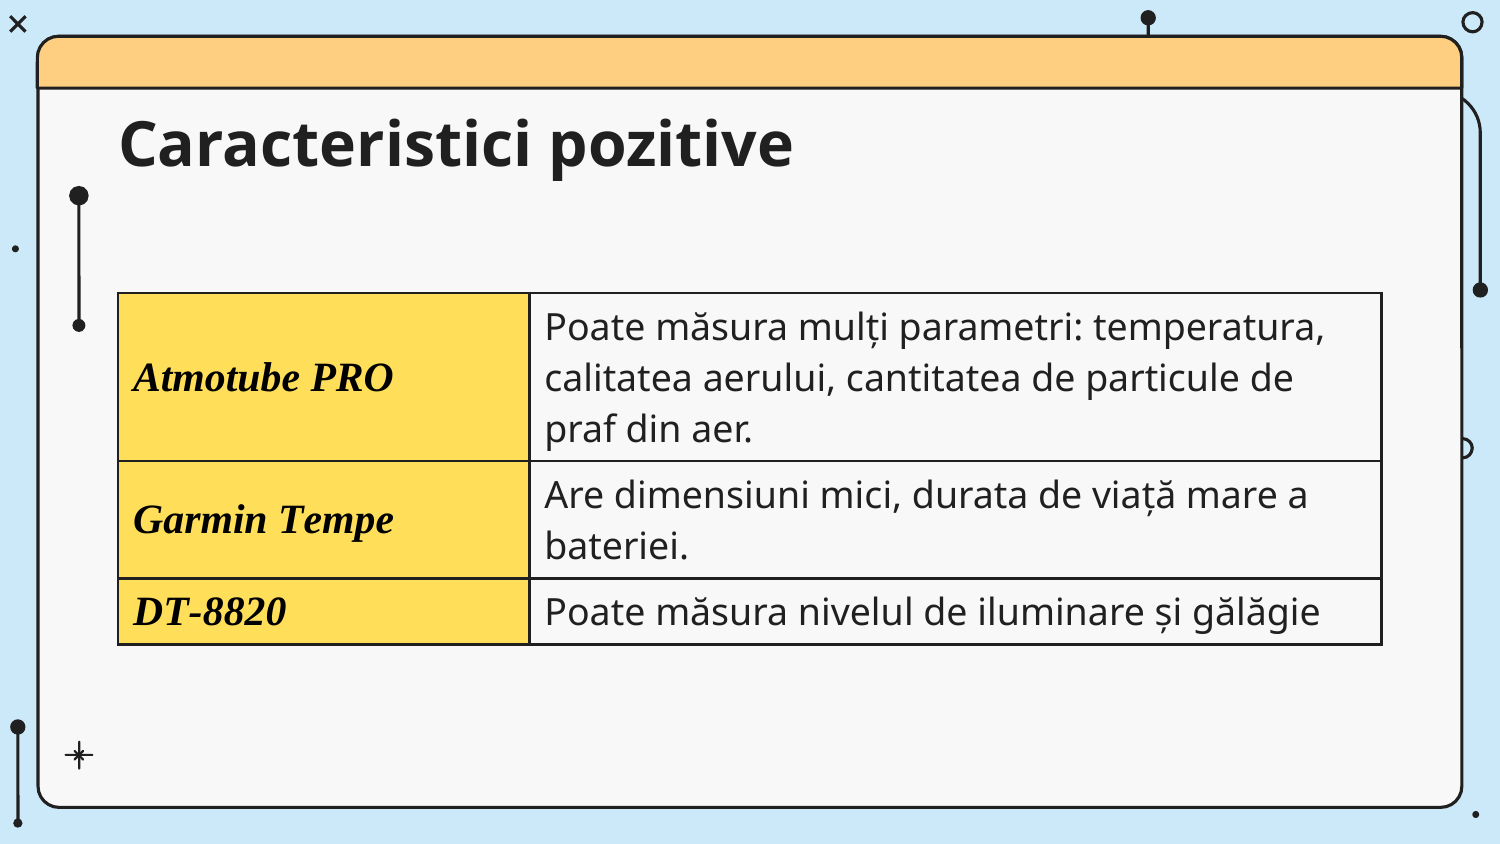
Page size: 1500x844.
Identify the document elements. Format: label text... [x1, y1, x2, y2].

table_cell Are dimensiuni mici, durata de viață mare a bateriei. [531, 462, 1380, 577]
table_cell Poate măsura nivelul de iluminare și gălăgie [531, 580, 1380, 643]
table_cell Garmin Tempe [119, 462, 528, 577]
table_cell DT-8820 [119, 580, 528, 643]
table_header Atmotube PRO [119, 294, 528, 460]
title Caracteristici pozitive [118, 88, 1382, 183]
table_header Poate măsura mulți parametri: temperatura, calitatea aerului, cantitatea de particule de praf din aer. [531, 294, 1380, 460]
